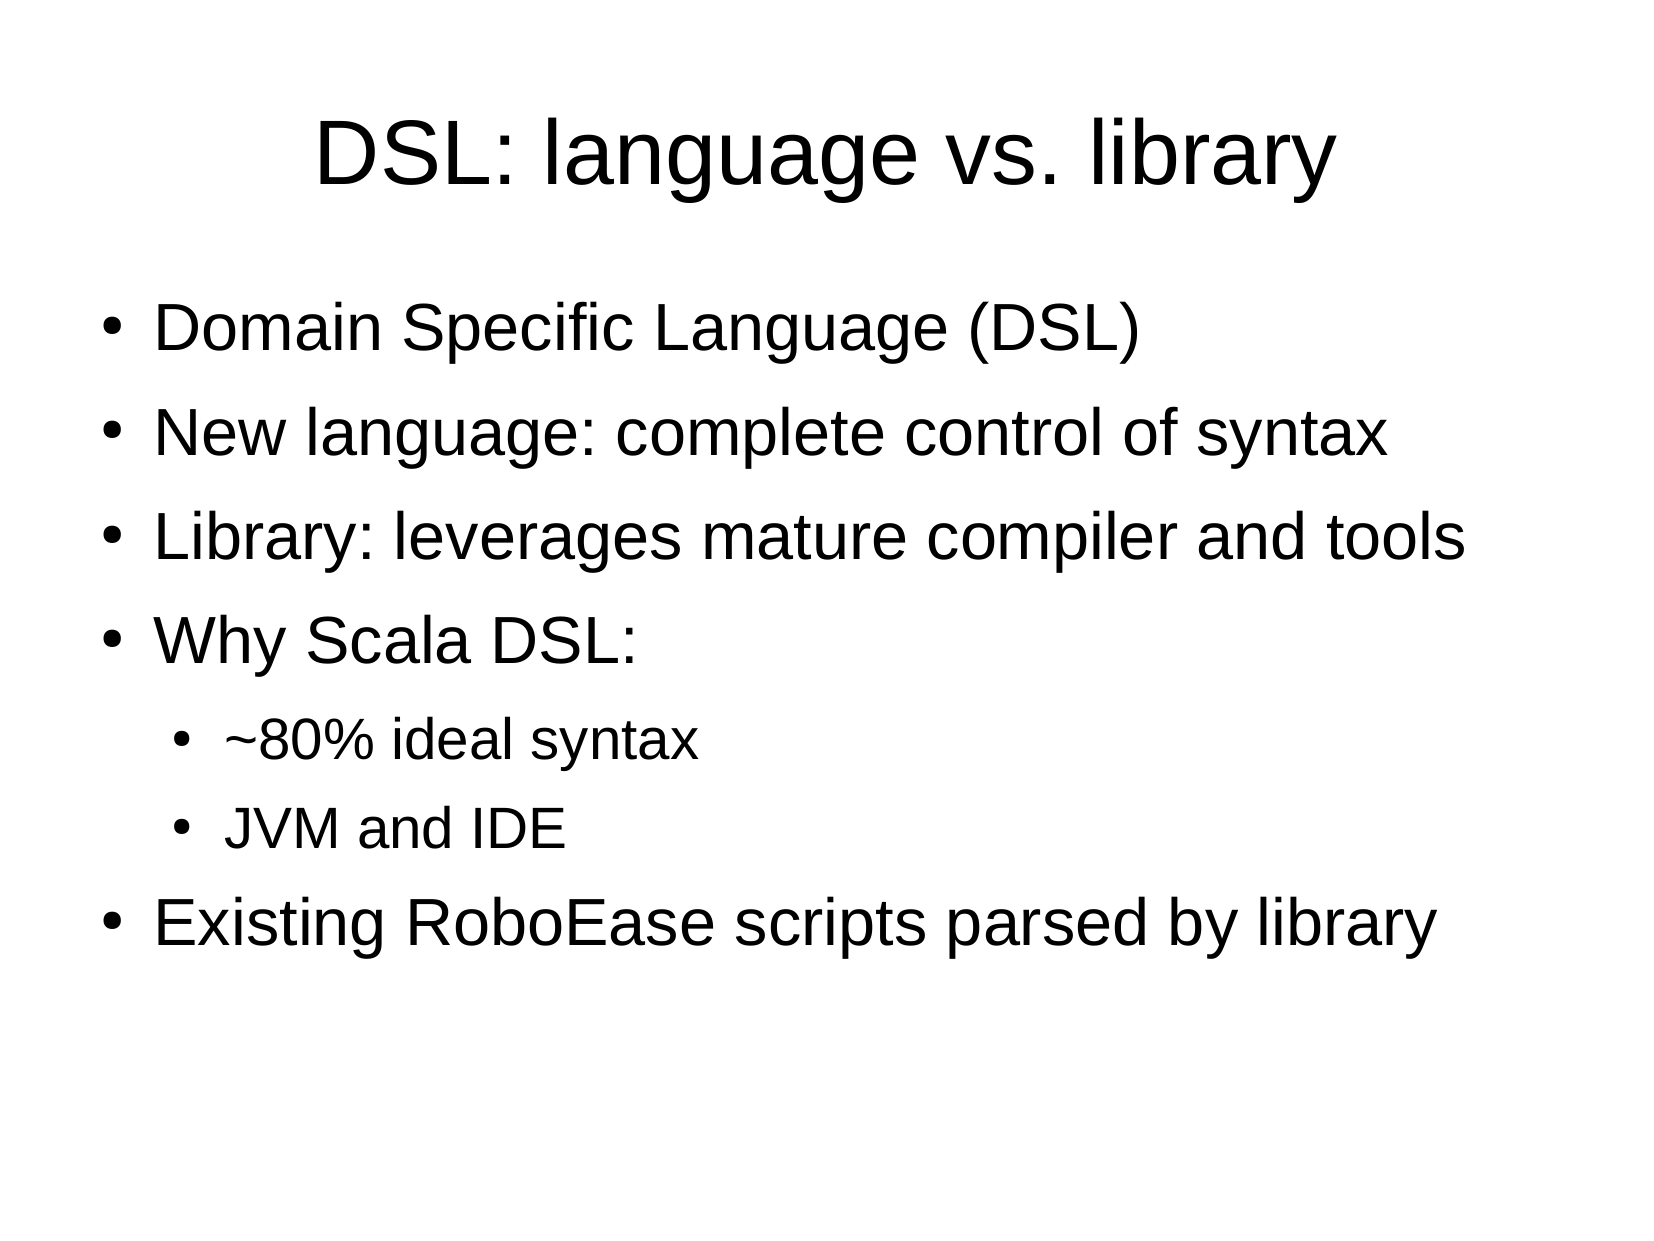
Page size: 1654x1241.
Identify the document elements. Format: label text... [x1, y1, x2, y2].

list Domain Specific Language (DSL) New language: complete control of syntax Library: leverages mature compiler and tools Why Scala DSL: ~80% ideal syntax JVM and IDE Existing RoboEase scripts parsed by library [82, 290, 1571, 1109]
title DSL: language vs. library [82, 56, 1571, 250]
